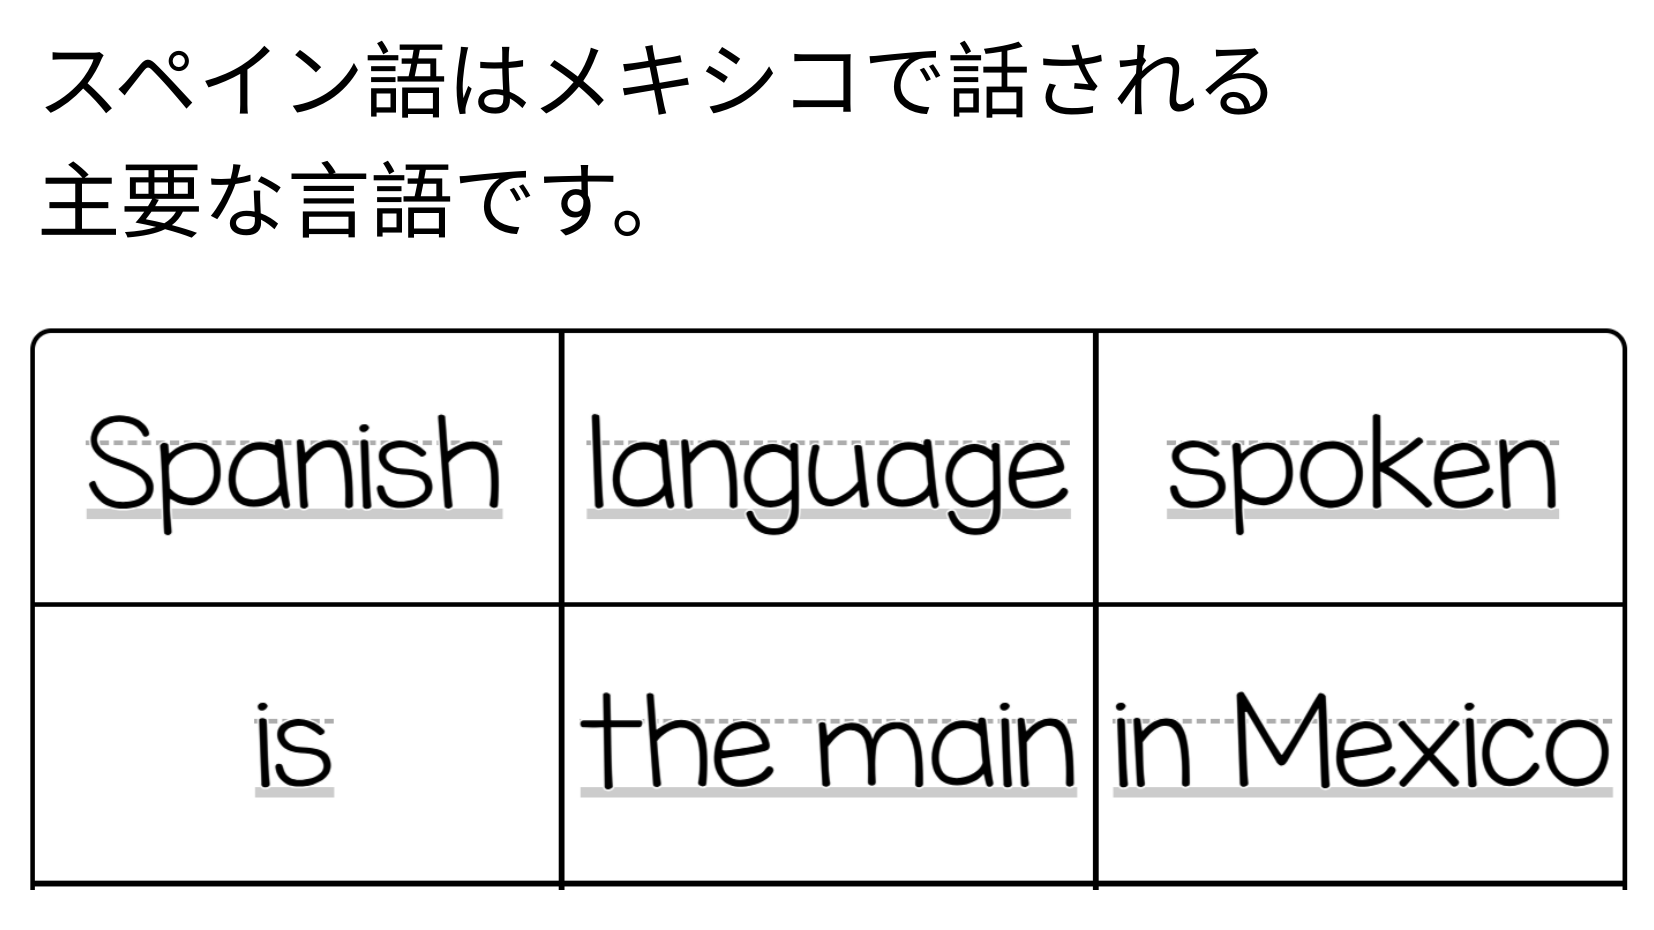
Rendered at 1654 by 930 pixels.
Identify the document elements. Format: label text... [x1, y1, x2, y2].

title スペイン語はメキシコで話される 主要な言語です。 [37, 19, 1612, 252]
picture [20, 325, 1633, 890]
